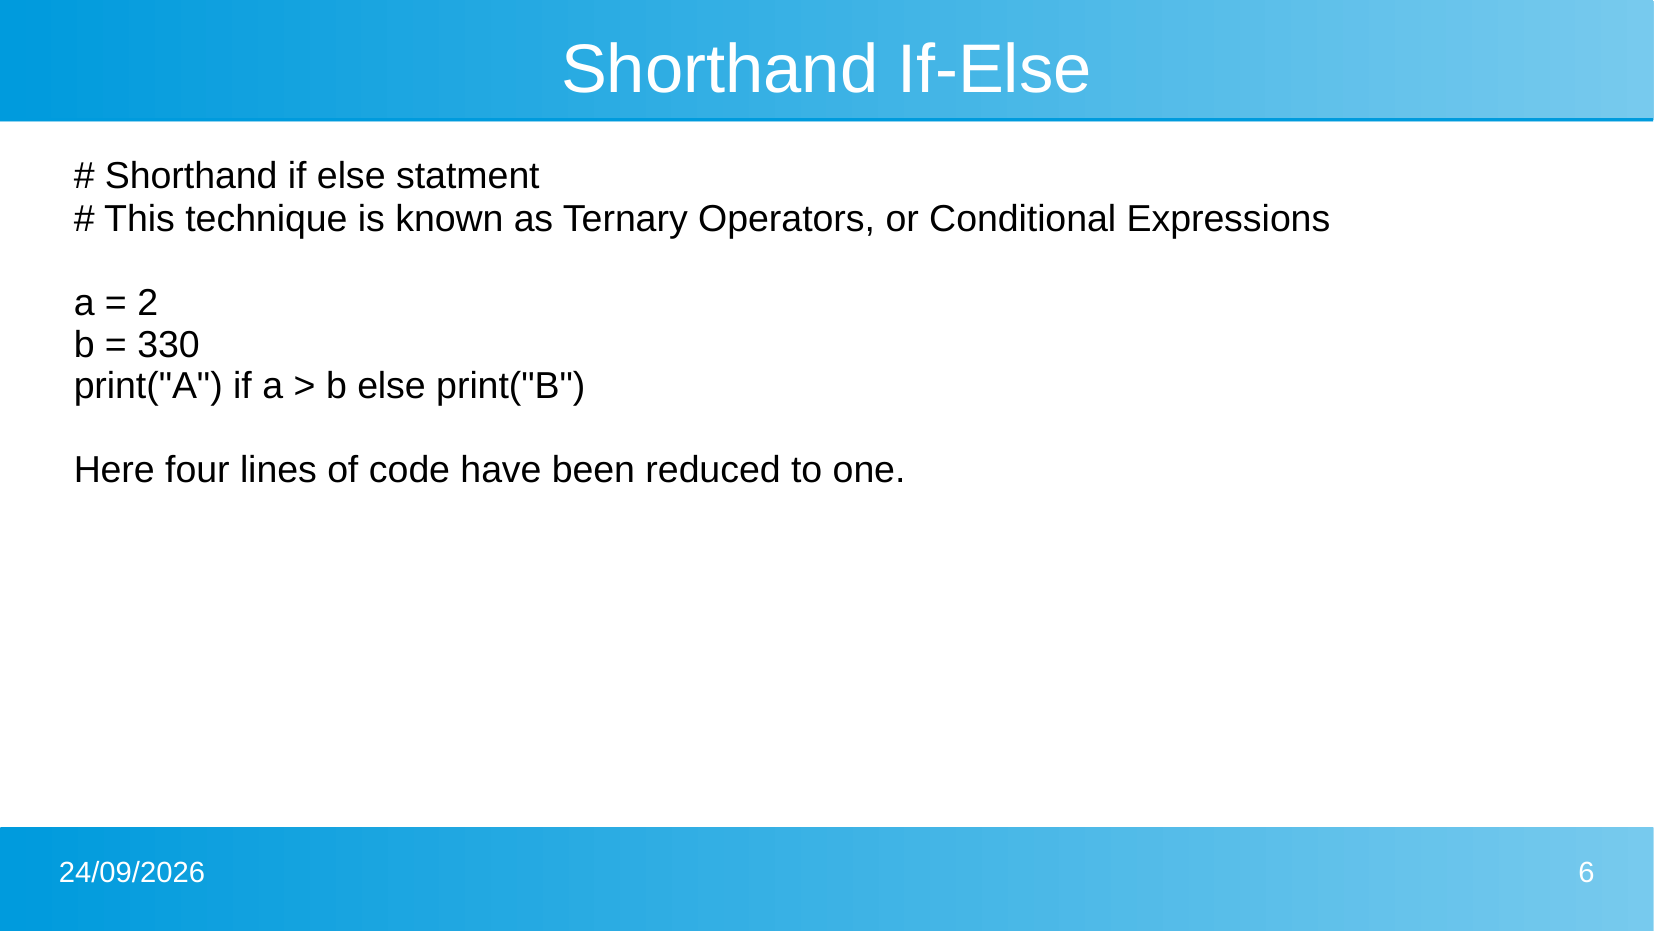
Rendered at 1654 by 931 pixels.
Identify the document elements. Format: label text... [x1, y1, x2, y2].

title Shorthand If-Else [59, 29, 1595, 108]
text_box # Shorthand if else statment # This technique is known as Ternary Operators, or Conditional Expressions a = 2 b = 330 print("A") if a > b else print("B") Here four lines of code have been reduced to one. [59, 147, 1565, 541]
